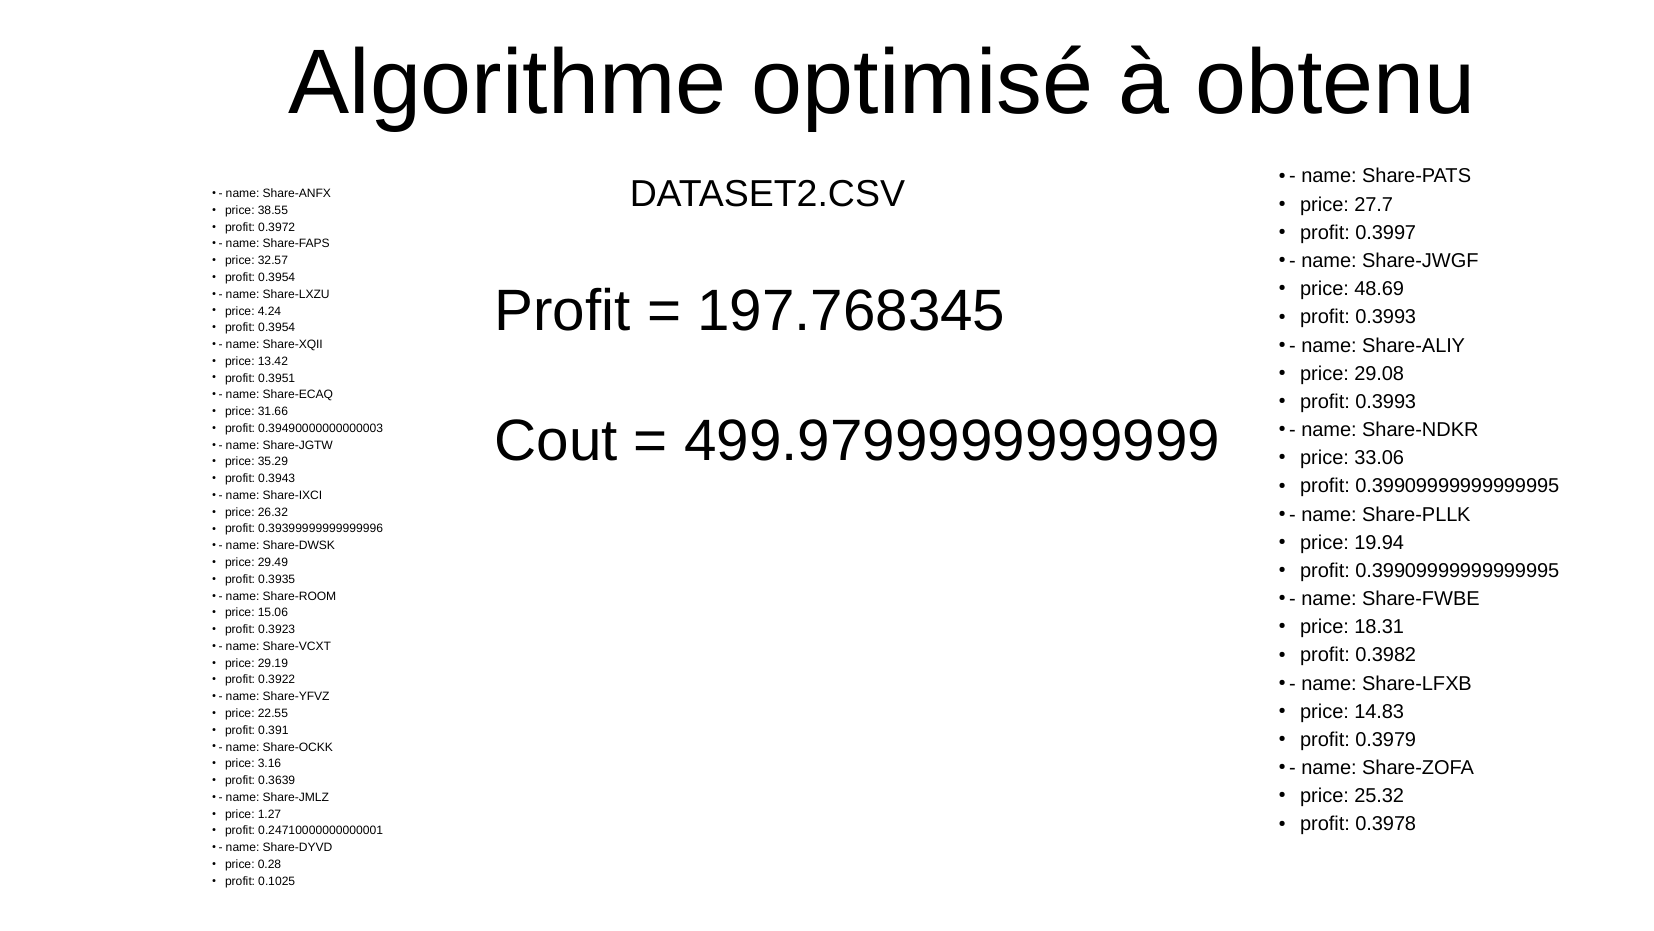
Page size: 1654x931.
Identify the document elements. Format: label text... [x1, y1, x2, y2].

list - name: Share-PATS price: 27.7 profit: 0.3997 - name: Share-JWGF price: 48.69 profit: 0.3993 - name: Share-ALIY price: 29.08 profit: 0.3993 - name: Share-NDKR price: 33.06 profit: 0.39909999999999995 - name: Share-PLLK price: 19.94 profit: 0.39909999999999995 - name: Share-FWBE price: 18.31 profit: 0.3982 - name: Share-LFXB price: 14.83 profit: 0.3979 - name: Share-ZOFA price: 25.32 profit: 0.3978 [1275, 165, 1561, 895]
text_box Profit = 197.768345 Cout = 499.9799999999999 [480, 270, 1306, 560]
list - name: Share-ANFX price: 38.55 profit: 0.3972 - name: Share-FAPS price: 32.57 profit: 0.3954 - name: Share-LXZU price: 4.24 profit: 0.3954 - name: Share-XQII price: 13.42 profit: 0.3951 - name: Share-ECAQ price: 31.66 profit: 0.39490000000000003 - name: Share-JGTW price: 35.29 profit: 0.3943 - name: Share-IXCI price: 26.32 profit: 0.39399999999999996 - name: Share-DWSK price: 29.49 profit: 0.3935 - name: Share-ROOM price: 15.06 profit: 0.3923 - name: Share-VCXT price: 29.19 profit: 0.3922 - name: Share-YFVZ price: 22.55 profit: 0.391 - name: Share-OCKK price: 3.16 profit: 0.3639 - name: Share-JMLZ price: 1.27 profit: 0.24710000000000001 - name: Share-DYVD price: 0.28 profit: 0.1025 [210, 170, 406, 901]
title Algorithme optimisé à obtenu [195, 30, 1571, 133]
text_box DATASET2.CSV [615, 165, 1021, 222]
